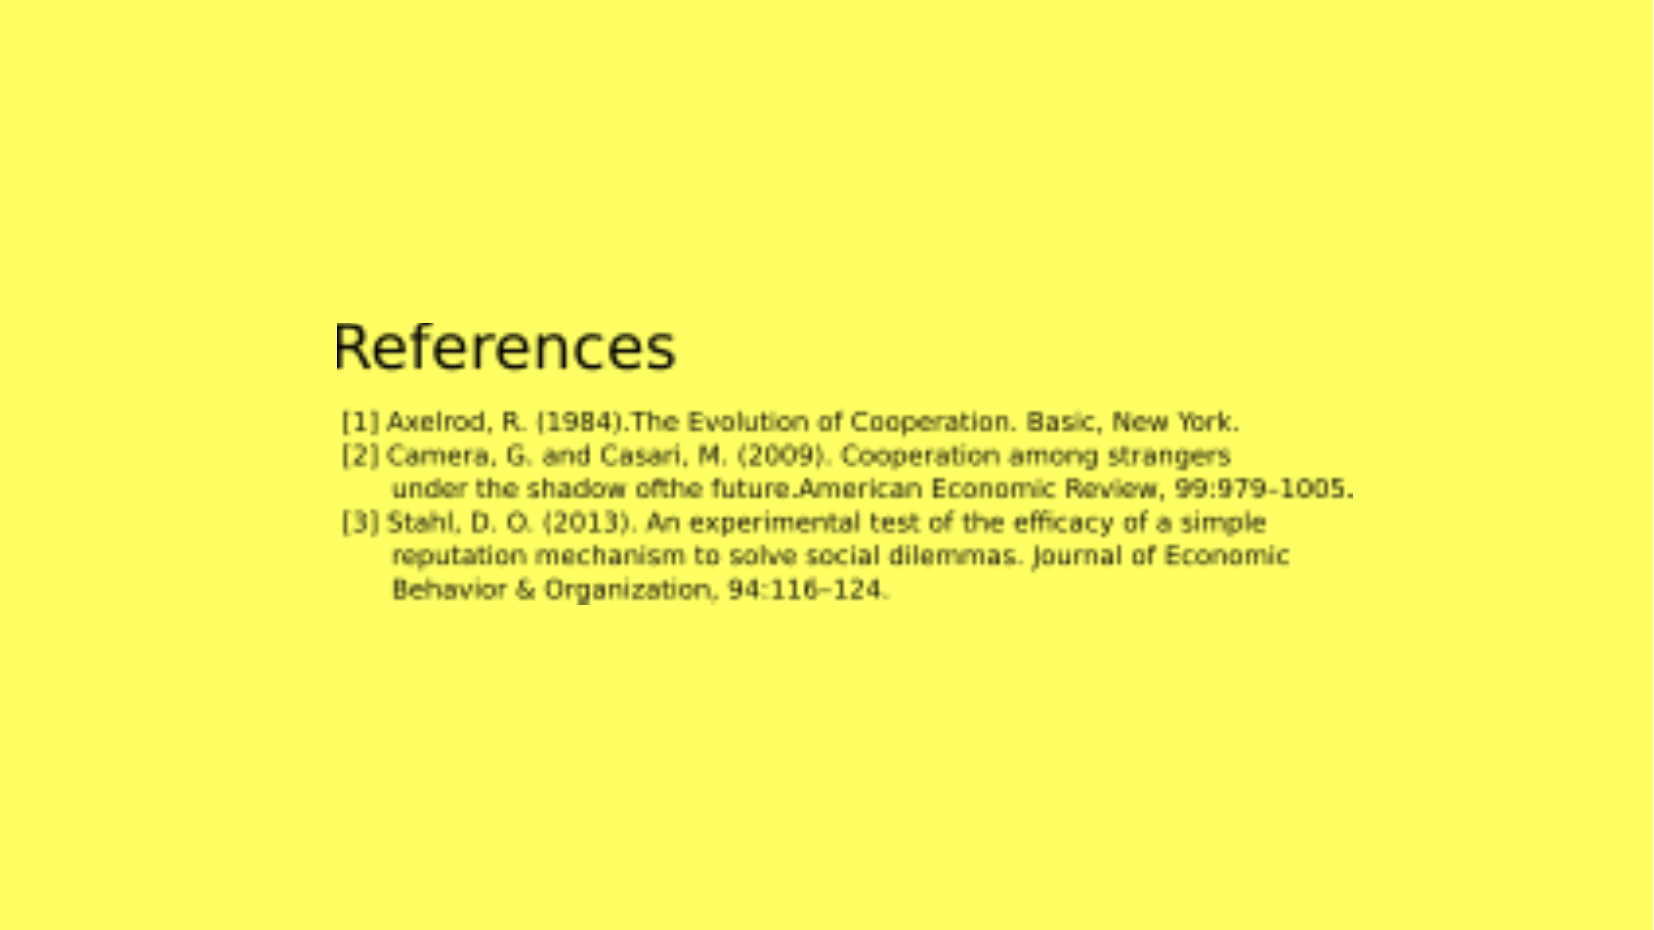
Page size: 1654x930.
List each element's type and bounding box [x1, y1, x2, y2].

picture [337, 323, 1353, 605]
